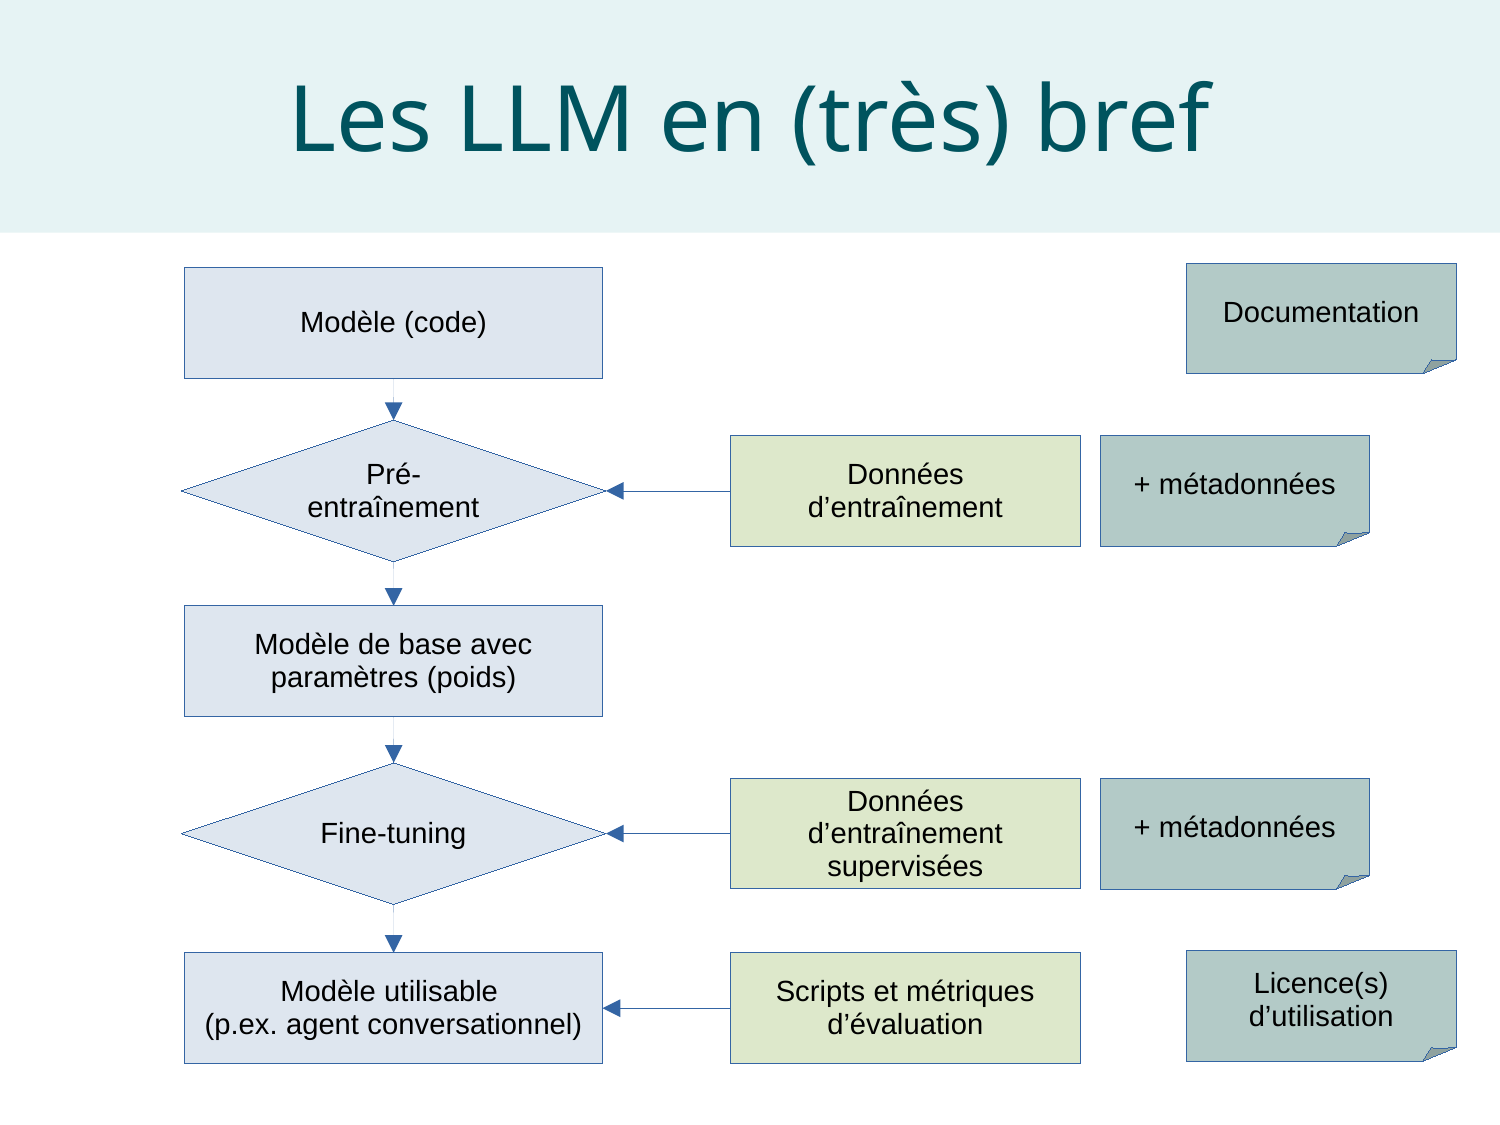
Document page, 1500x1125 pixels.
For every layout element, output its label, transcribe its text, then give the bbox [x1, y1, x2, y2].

text_box Scripts et métriques d’évaluation [730, 952, 1081, 1064]
text_box Pré-entraînement [181, 420, 606, 562]
text_box Fine-tuning [181, 763, 605, 905]
text_box Modèle (code) [184, 267, 603, 379]
text_box Modèle utilisable (p.ex. agent conversationnel) [184, 952, 603, 1064]
text_box Données d’entraînement [730, 435, 1081, 547]
text_box + métadonnées [1100, 778, 1370, 890]
text_box Documentation [1186, 263, 1457, 374]
text_box Données d’entraînement supervisées [730, 778, 1081, 889]
title Les LLM en (très) bref [0, 0, 1500, 233]
text_box Modèle de base avec paramètres (poids) [184, 605, 603, 717]
text_box Licence(s) d’utilisation [1186, 950, 1457, 1062]
text_box + métadonnées [1100, 435, 1370, 547]
